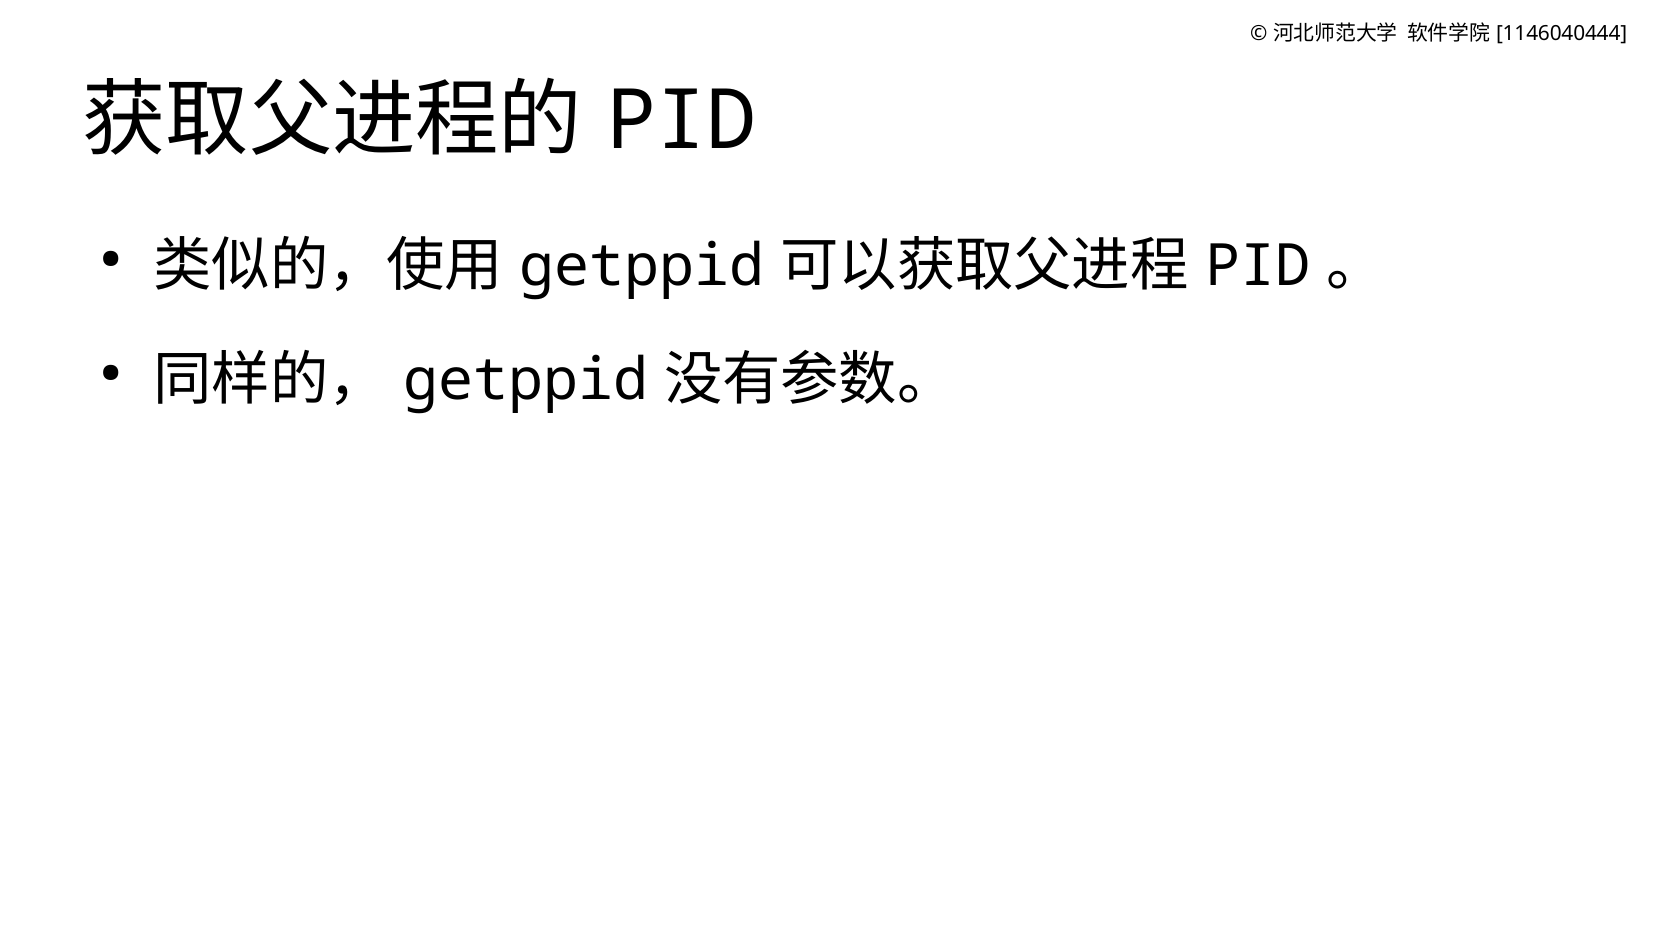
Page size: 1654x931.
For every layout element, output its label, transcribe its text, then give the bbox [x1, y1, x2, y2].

title 获取父进程的PID [82, 37, 1571, 189]
list 类似的，使用getppid可以获取父进程PID。 同样的，getppid没有参数。 [82, 217, 1571, 758]
